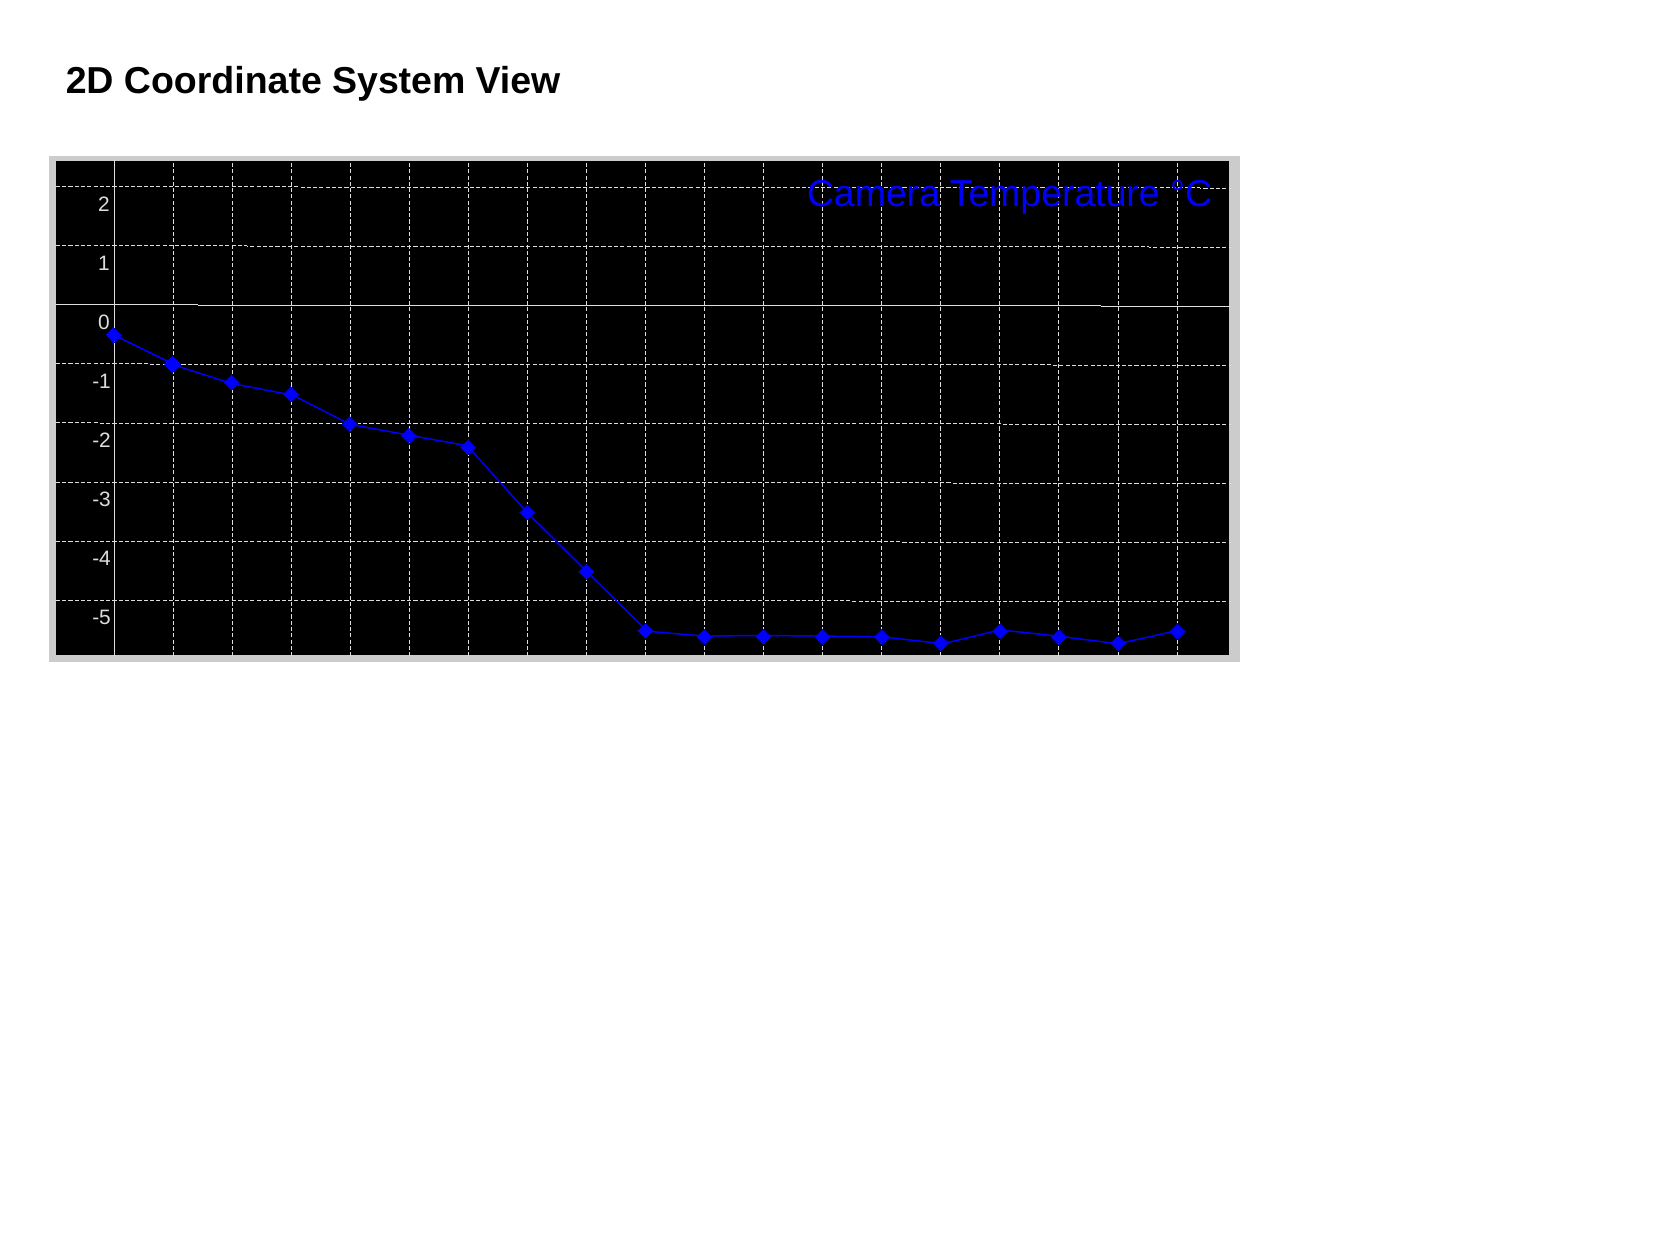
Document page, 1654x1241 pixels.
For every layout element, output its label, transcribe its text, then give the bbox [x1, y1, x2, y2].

text_box 0 [83, 303, 144, 338]
text_box -3 [77, 480, 138, 515]
text_box -5 [77, 598, 138, 633]
text_box 1 [83, 244, 144, 279]
text_box -4 [77, 539, 138, 574]
text_box -1 [77, 362, 138, 397]
text_box -2 [77, 421, 138, 456]
text_box 2 [83, 185, 144, 220]
text_box 2D Coordinate System View [51, 51, 826, 102]
text_box Camera Temperature °C [792, 164, 1228, 215]
text_box [49, 156, 1240, 662]
